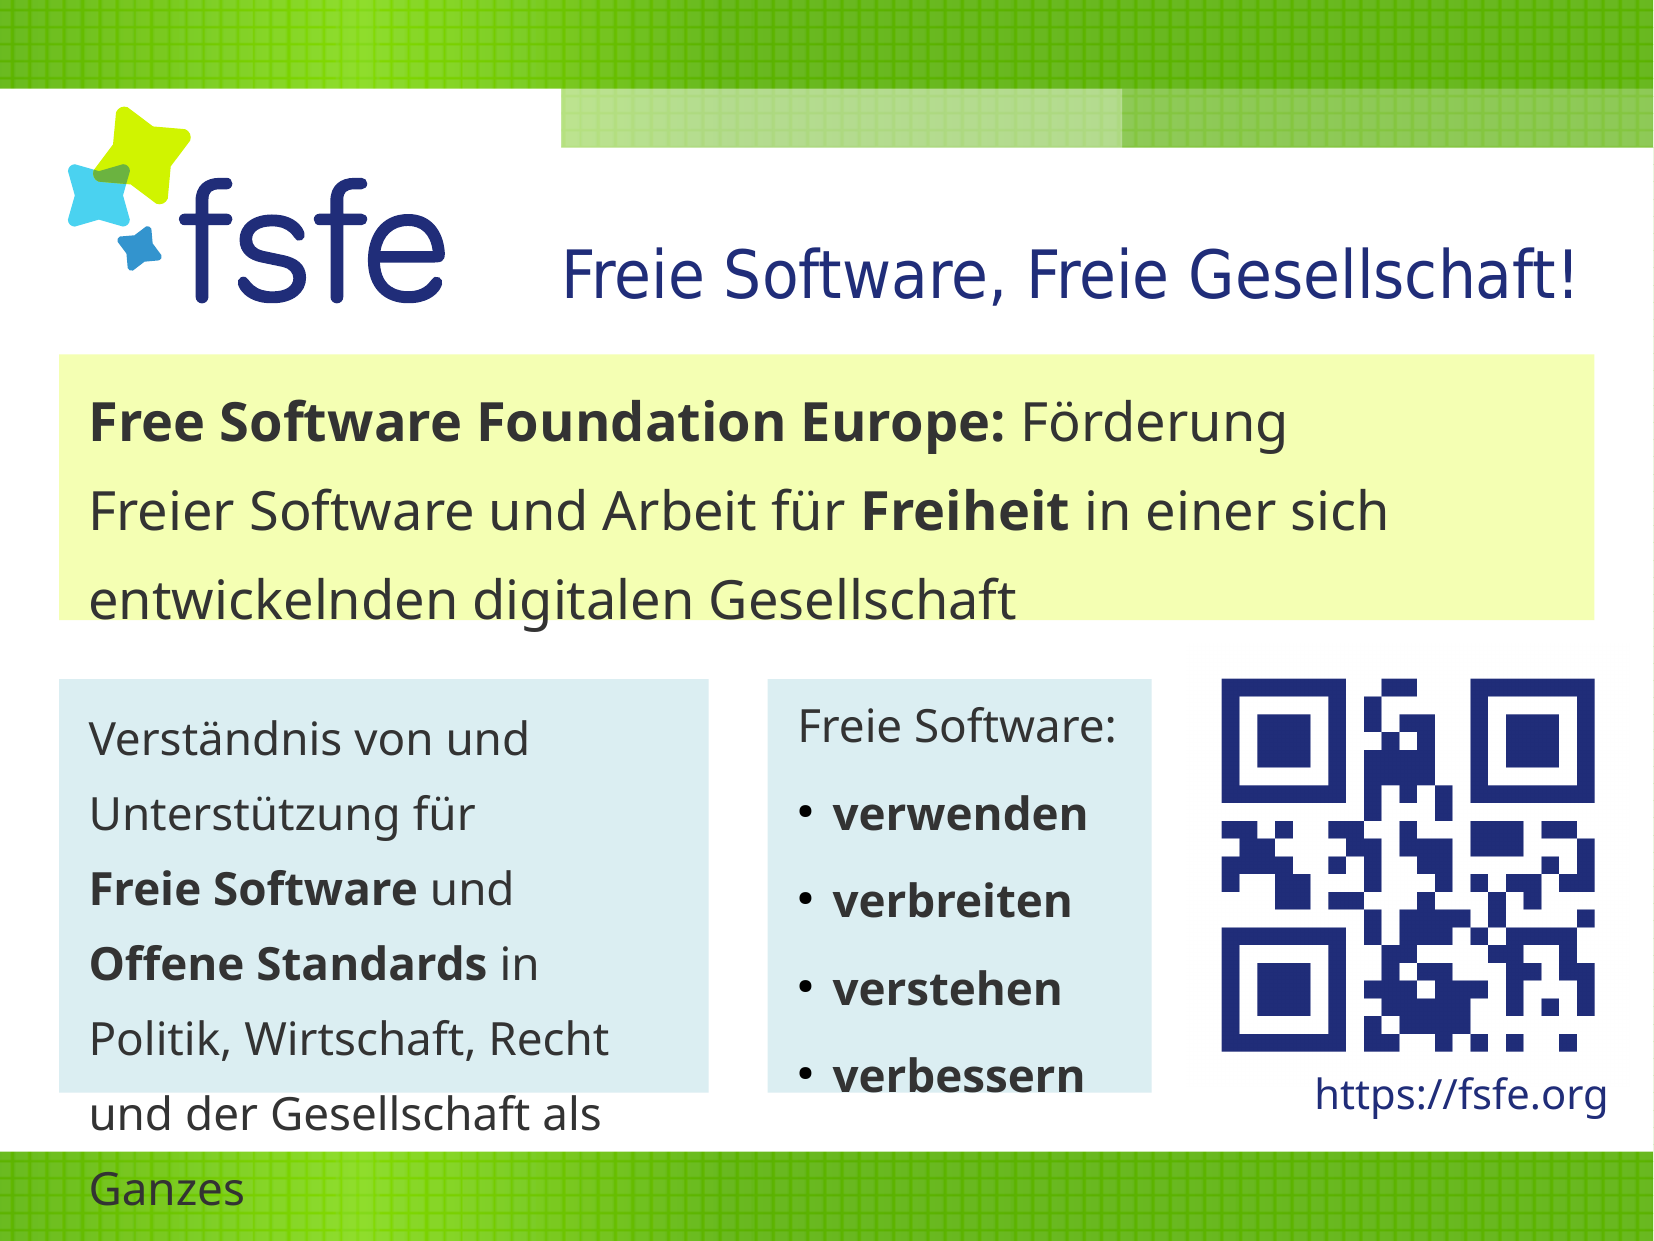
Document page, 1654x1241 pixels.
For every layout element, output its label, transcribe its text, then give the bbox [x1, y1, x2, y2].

text_box Free Software Foundation Europe: Förderung Freier Software und Arbeit für Freiheit in einer sich entwickelnden digitalen Gesellschaft [59, 354, 1595, 621]
text_box Freie Software: verwenden verbreiten verstehen verbessern [767, 679, 1152, 1093]
picture [1186, 643, 1630, 1087]
text_box Freie Software, Freie Gesellschaft! [561, 236, 1582, 315]
text_box https://fsfe.org [1299, 1057, 1610, 1121]
picture [0, 0, 1654, 1241]
text_box Verständnis von und Unterstützung für Freie Software und Offene Standards in Politik, Wirtschaft, Recht und der Gesellschaft als Ganzes [59, 679, 709, 1093]
